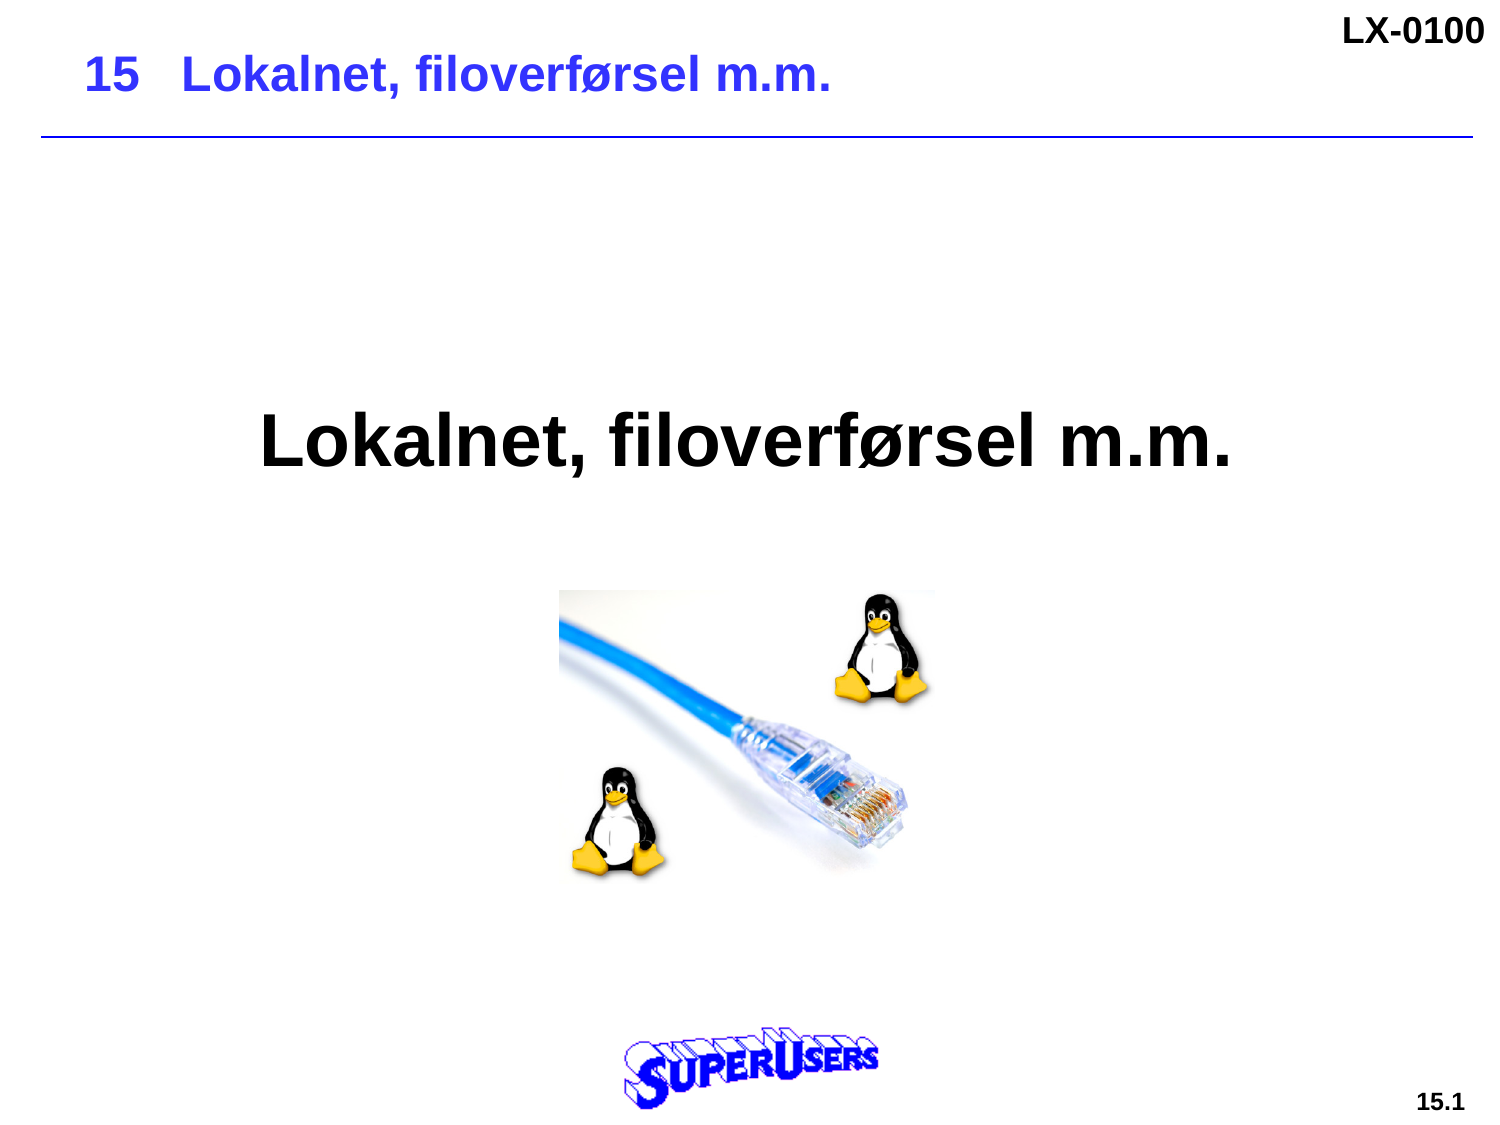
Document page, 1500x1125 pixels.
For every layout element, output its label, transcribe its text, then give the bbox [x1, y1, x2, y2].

picture [559, 590, 935, 884]
picture [620, 1023, 880, 1111]
subtitle Lokalnet, filoverførsel m.m. [92, 236, 1402, 649]
title 15 Lokalnet, filoverførsel m.m. [76, 39, 1424, 126]
